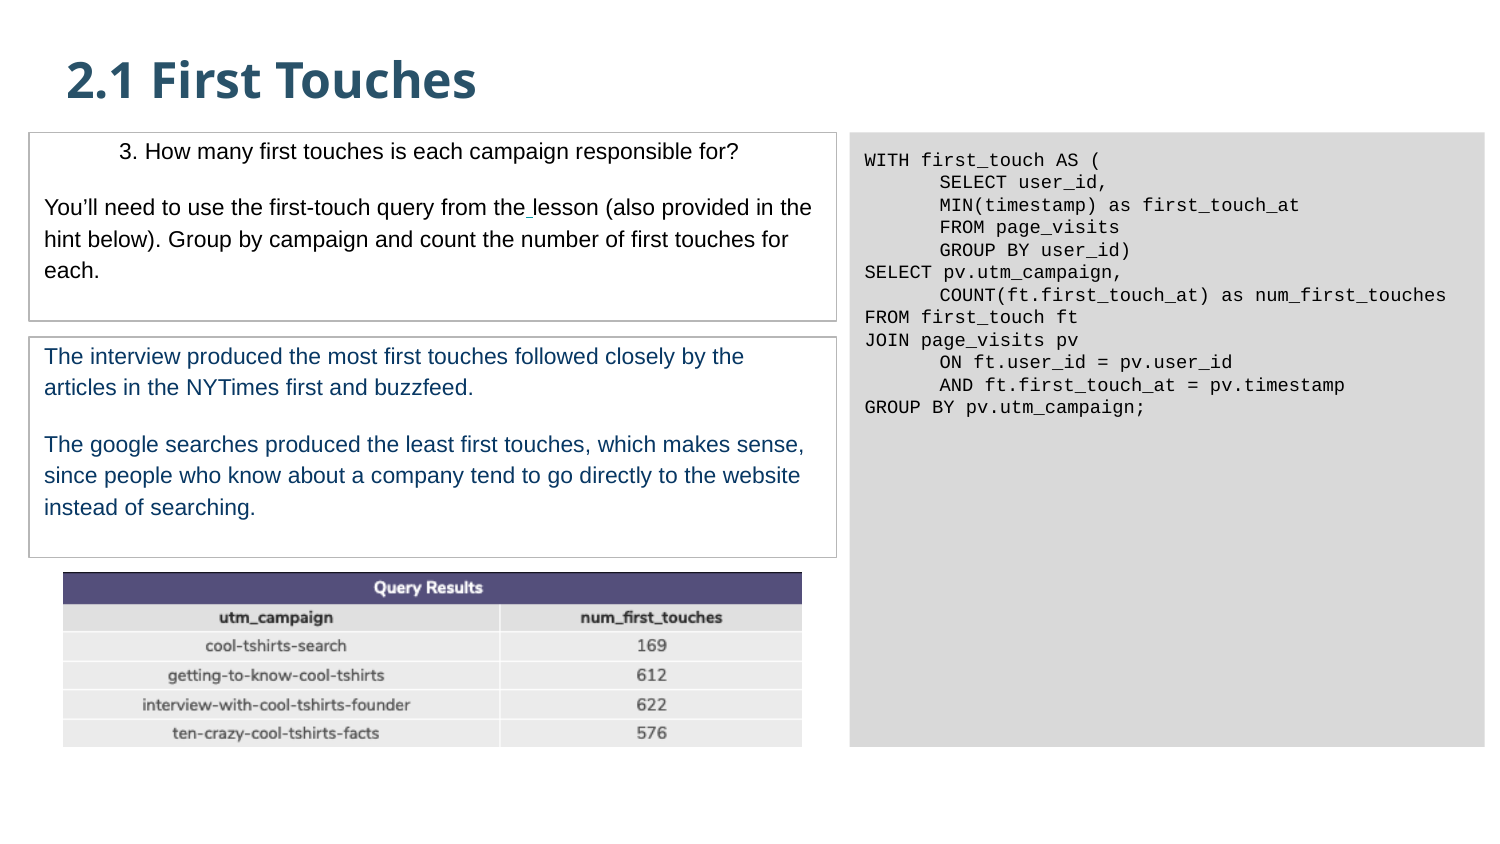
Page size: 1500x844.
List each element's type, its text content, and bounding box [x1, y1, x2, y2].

text_box 2.1 First Touches [51, 47, 1449, 124]
text_box 3. How many first touches is each campaign responsible for? You’ll need to use the first-touch query from the lesson (also provided in the hint below). Group by campaign and count the number of first touches for each. [29, 132, 837, 322]
text_box WITH first_touch AS ( SELECT user_id, MIN(timestamp) as first_touch_at FROM page_visits GROUP BY user_id) SELECT pv.utm_campaign, COUNT(ft.first_touch_at) as num_first_touches FROM first_touch ft JOIN page_visits pv ON ft.user_id = pv.user_id AND ft.first_touch_at = pv.timestamp GROUP BY pv.utm_campaign; [849, 132, 1485, 747]
text_box The interview produced the most first touches followed closely by the articles in the NYTimes first and buzzfeed. The google searches produced the least first touches, which makes sense, since people who know about a company tend to go directly to the website instead of searching. [29, 337, 837, 558]
picture [63, 572, 802, 747]
